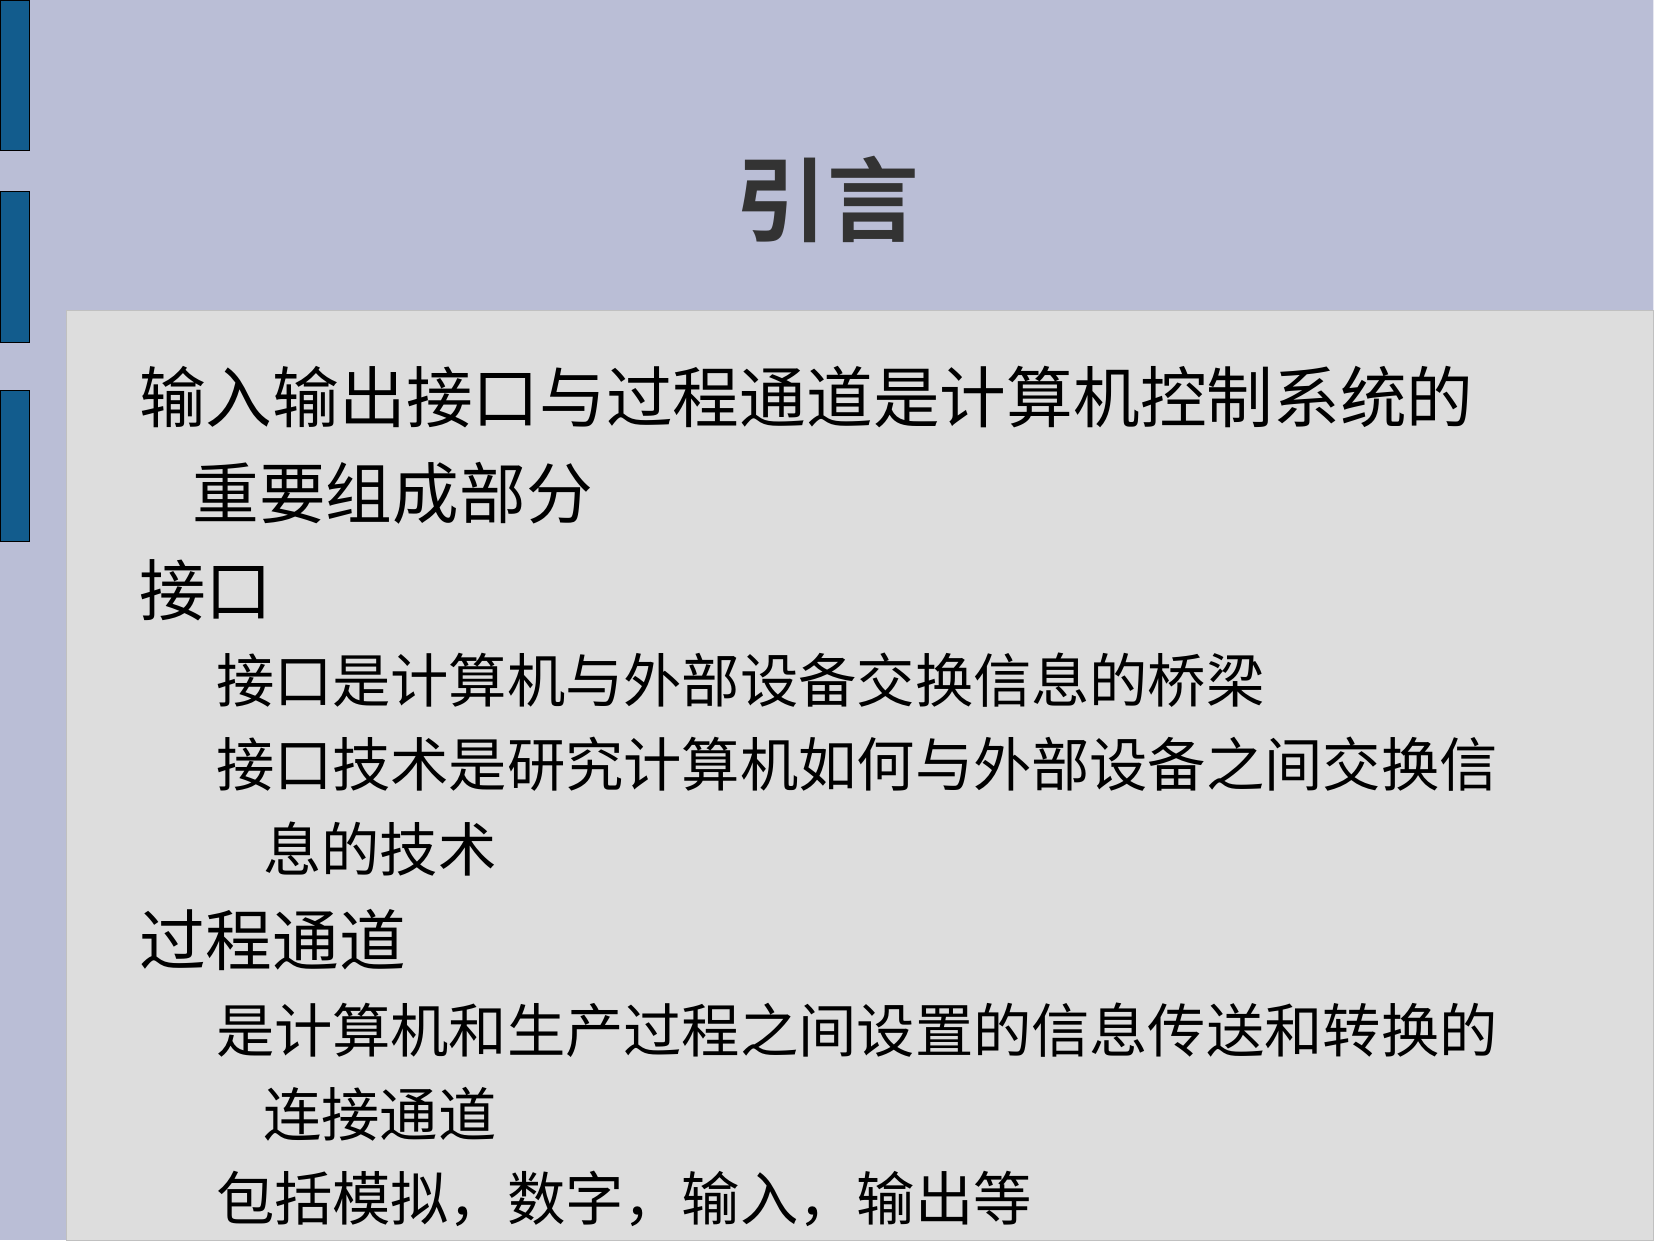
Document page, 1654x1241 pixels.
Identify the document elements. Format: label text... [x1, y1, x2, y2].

title 引言 [121, 91, 1534, 299]
list 输入输出接口与过程通道是计算机控制系统的重要组成部分 接口 接口是计算机与外部设备交换信息的桥梁 接口技术是研究计算机如何与外部设备之间交换信息的技术 过程通道 是计算机和生产过程之间设置的信息传送和转换的连接通道 包括模拟，数字，输入，输出等 [121, 344, 1534, 1127]
